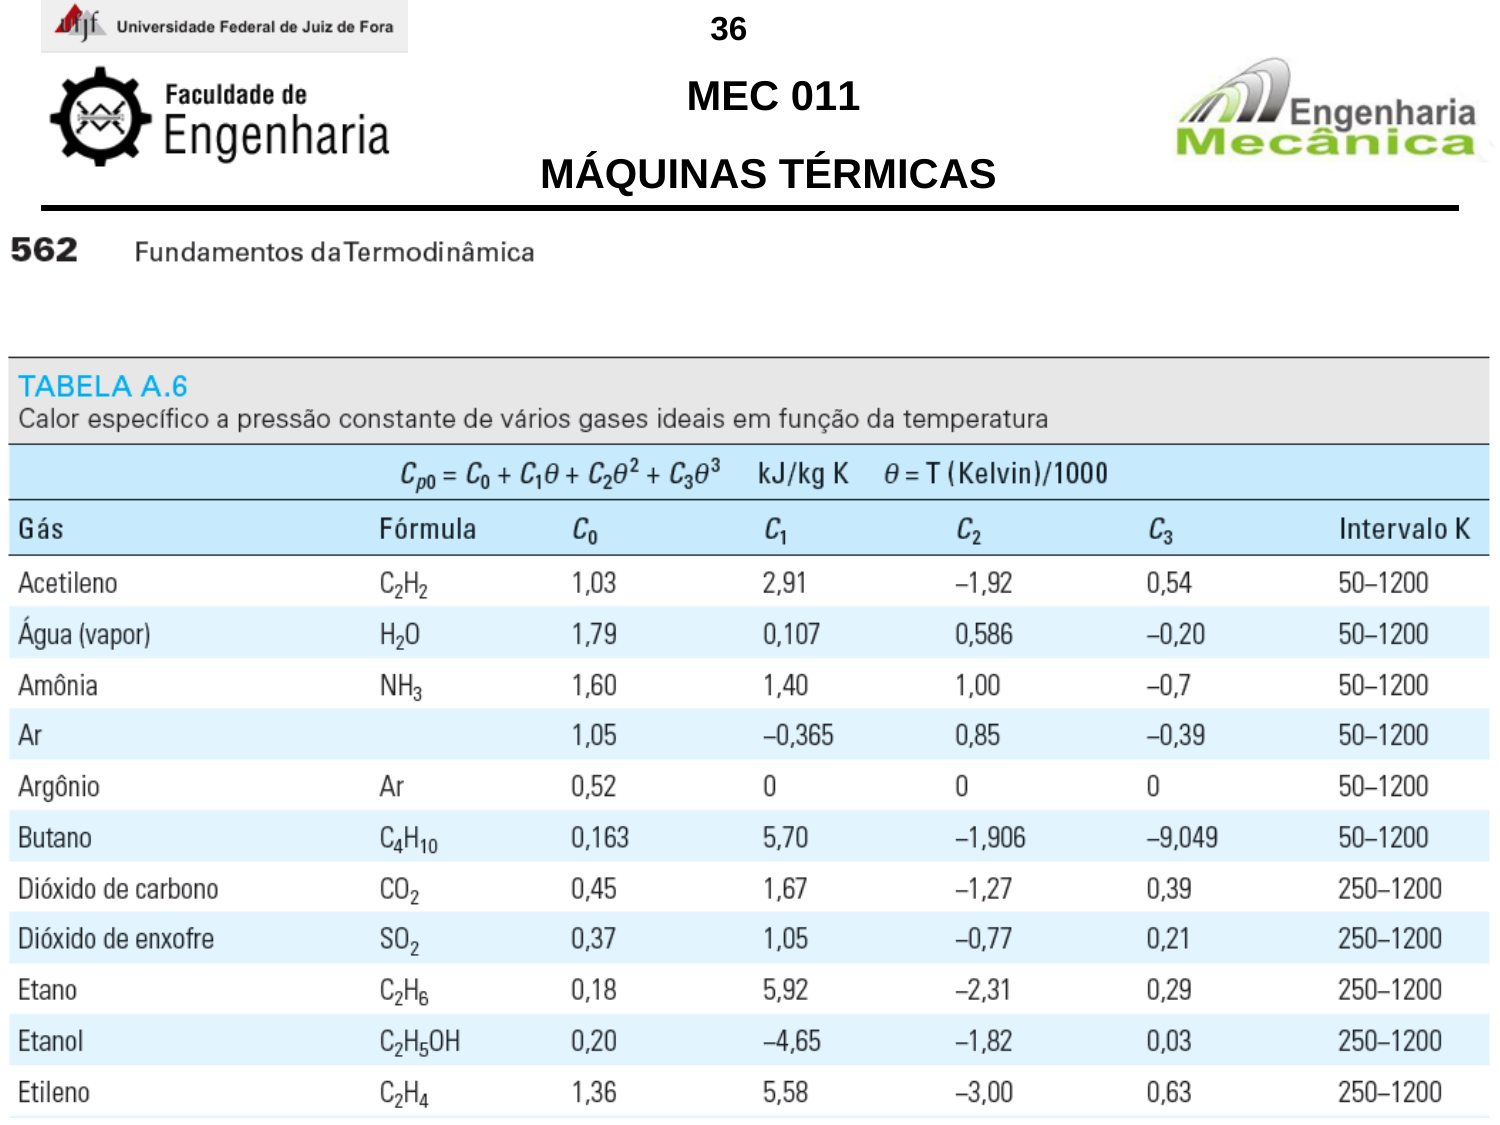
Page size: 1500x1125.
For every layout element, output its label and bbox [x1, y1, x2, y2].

picture [0, 226, 1500, 1118]
picture [41, 0, 408, 174]
picture [1151, 54, 1500, 167]
